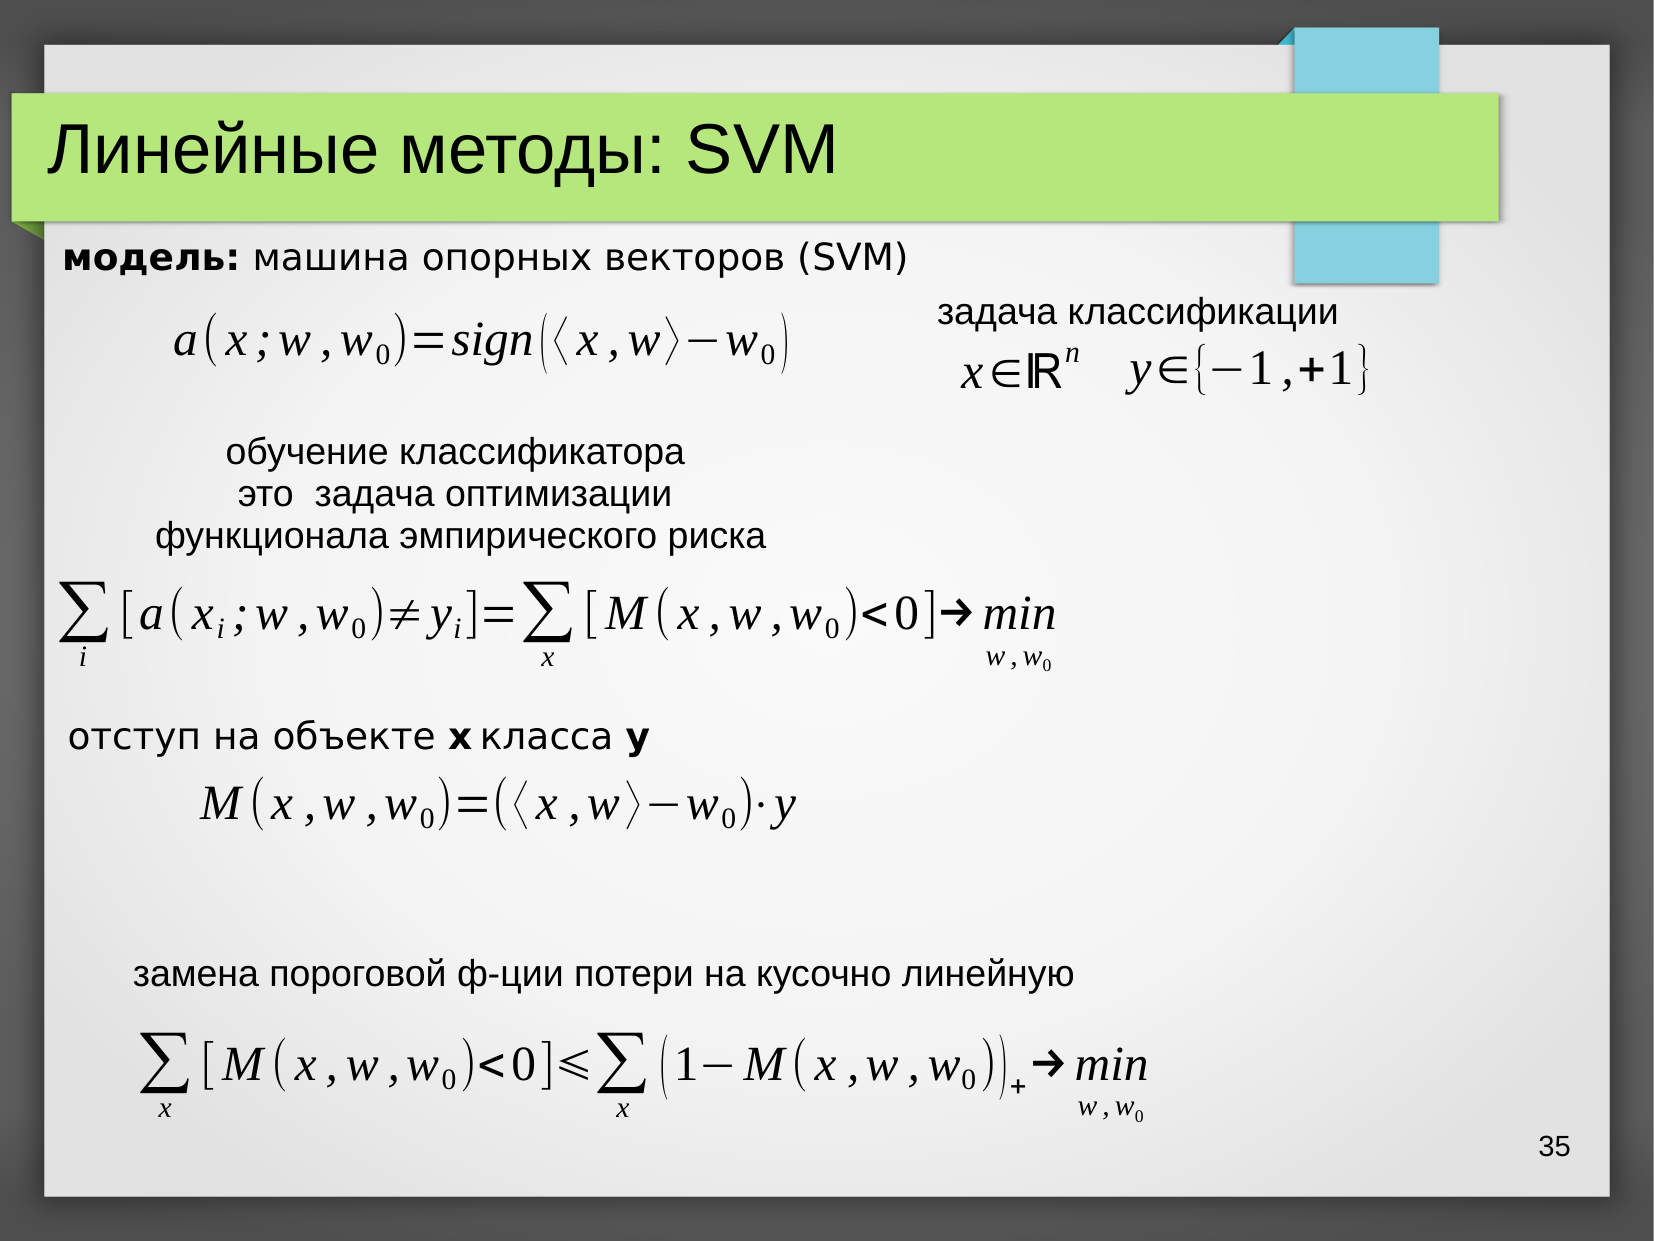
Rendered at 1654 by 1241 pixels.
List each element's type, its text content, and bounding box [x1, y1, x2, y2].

title Линейные методы: SVM [47, 109, 1501, 189]
text_box задача классификации [925, 286, 1351, 337]
chart [130, 1029, 1156, 1128]
text_box отступ на объекте x класса y [52, 707, 699, 775]
chart [190, 774, 804, 839]
chart [952, 341, 1087, 405]
picture [0, 0, 1654, 1241]
text_box замена пороговой ф-ции потери на кусочно линейную [118, 944, 1137, 998]
chart [165, 310, 796, 378]
text_box модель: машина опорных векторов (SVM) [47, 227, 945, 287]
text_box обучение классификатора это задача оптимизации функционала эмпирического риска [70, 437, 851, 550]
chart [1119, 342, 1382, 401]
chart [49, 578, 1063, 677]
